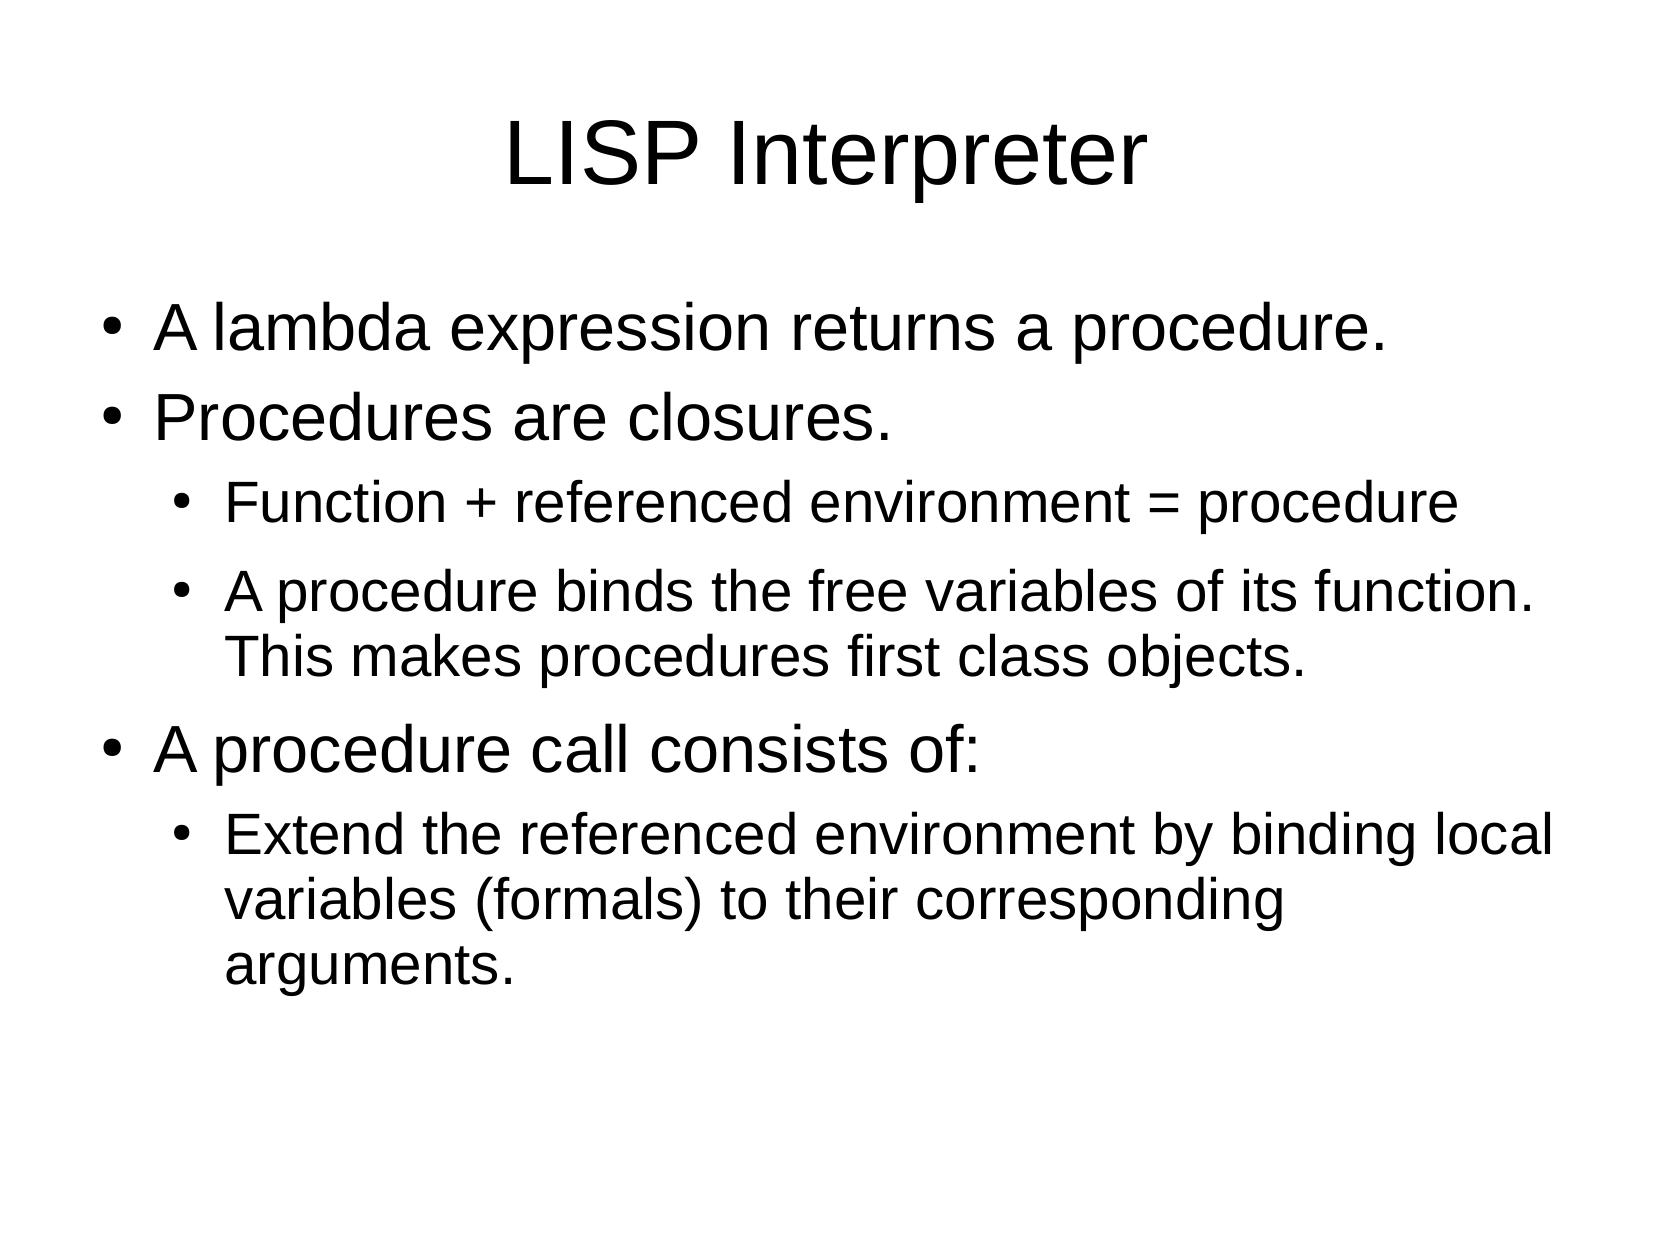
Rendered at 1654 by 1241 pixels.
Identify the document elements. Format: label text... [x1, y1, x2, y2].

list A lambda expression returns a procedure. Procedures are closures. Function + referenced environment = procedure A procedure binds the free variables of its function. This makes procedures first class objects. A procedure call consists of: Extend the referenced environment by binding local variables (formals) to their corresponding arguments. [82, 290, 1571, 1109]
title LISP Interpreter [82, 49, 1571, 257]
